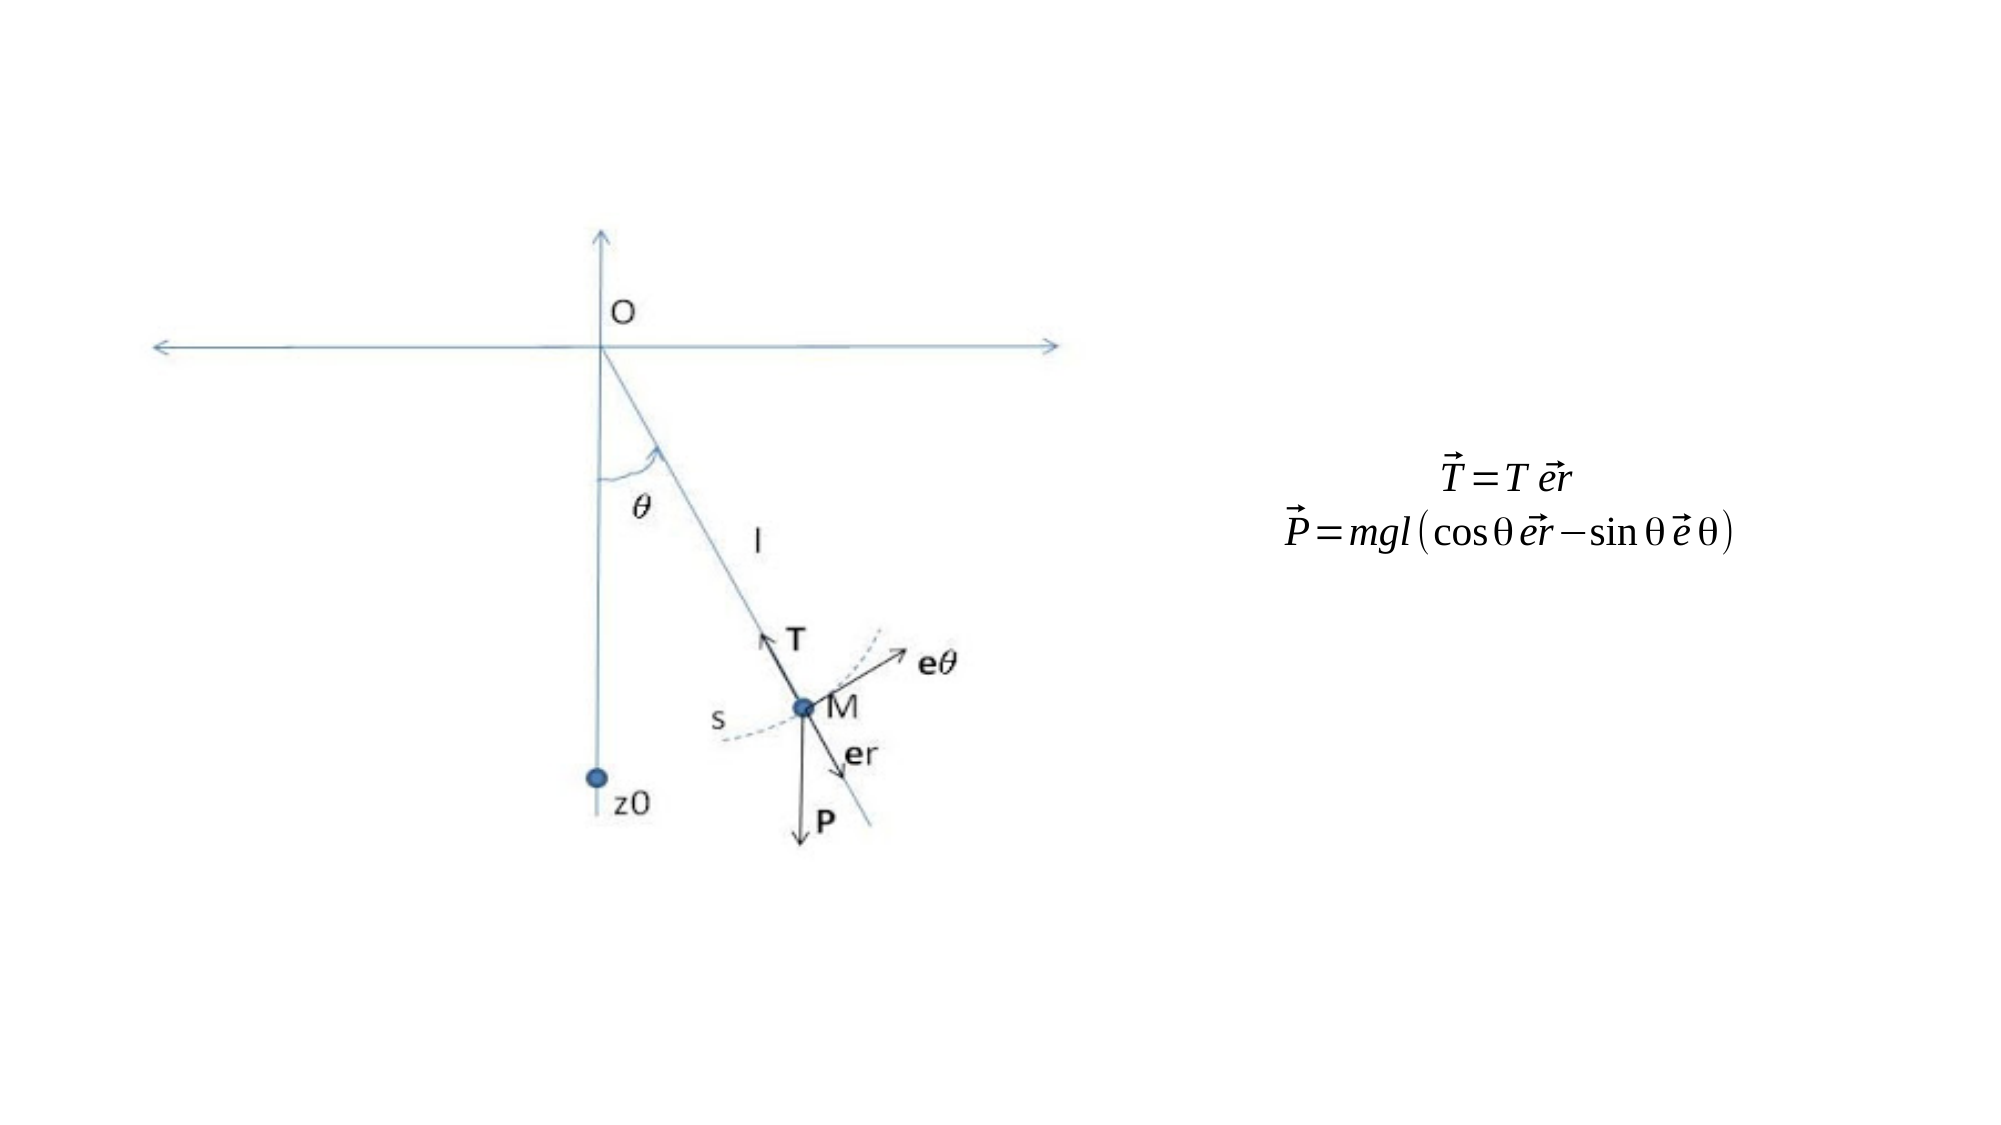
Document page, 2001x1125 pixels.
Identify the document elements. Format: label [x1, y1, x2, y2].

chart [1275, 448, 1741, 556]
picture [70, 165, 1205, 932]
